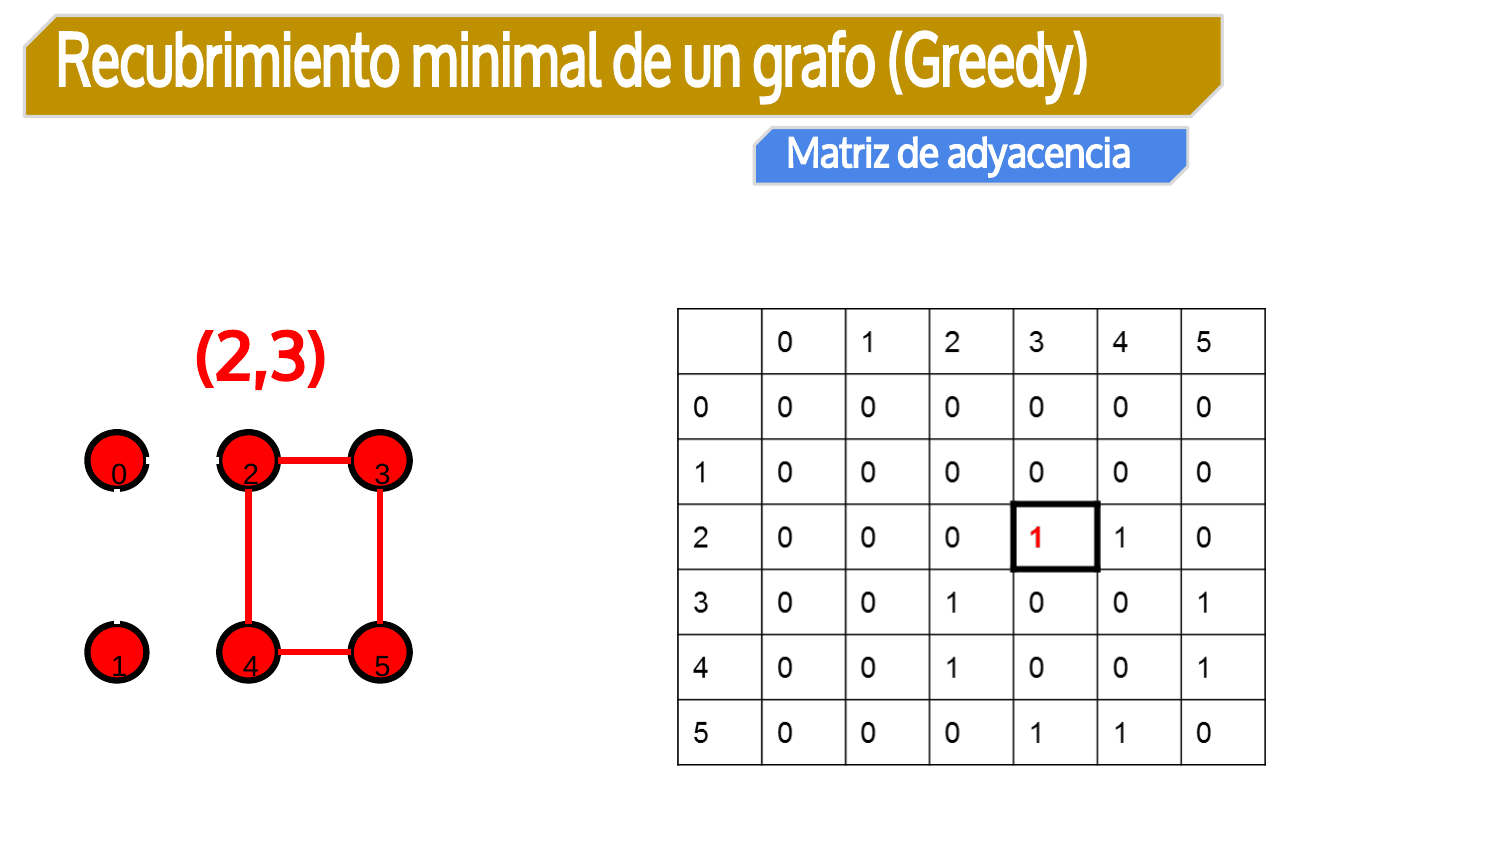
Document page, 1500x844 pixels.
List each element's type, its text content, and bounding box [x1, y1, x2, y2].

text_box [216, 329, 250, 381]
text_box 1 [87, 624, 147, 681]
text_box [307, 330, 325, 388]
text_box 3 [350, 432, 410, 489]
text_box 4 [219, 624, 278, 681]
text_box [271, 329, 305, 382]
text_box [24, 15, 1223, 117]
text_box 0 [87, 432, 147, 489]
text_box [196, 330, 215, 388]
picture [677, 308, 1266, 767]
text_box 5 [350, 624, 410, 681]
text_box [255, 370, 267, 391]
text_box 2 [219, 432, 278, 489]
text_box [754, 127, 1188, 185]
